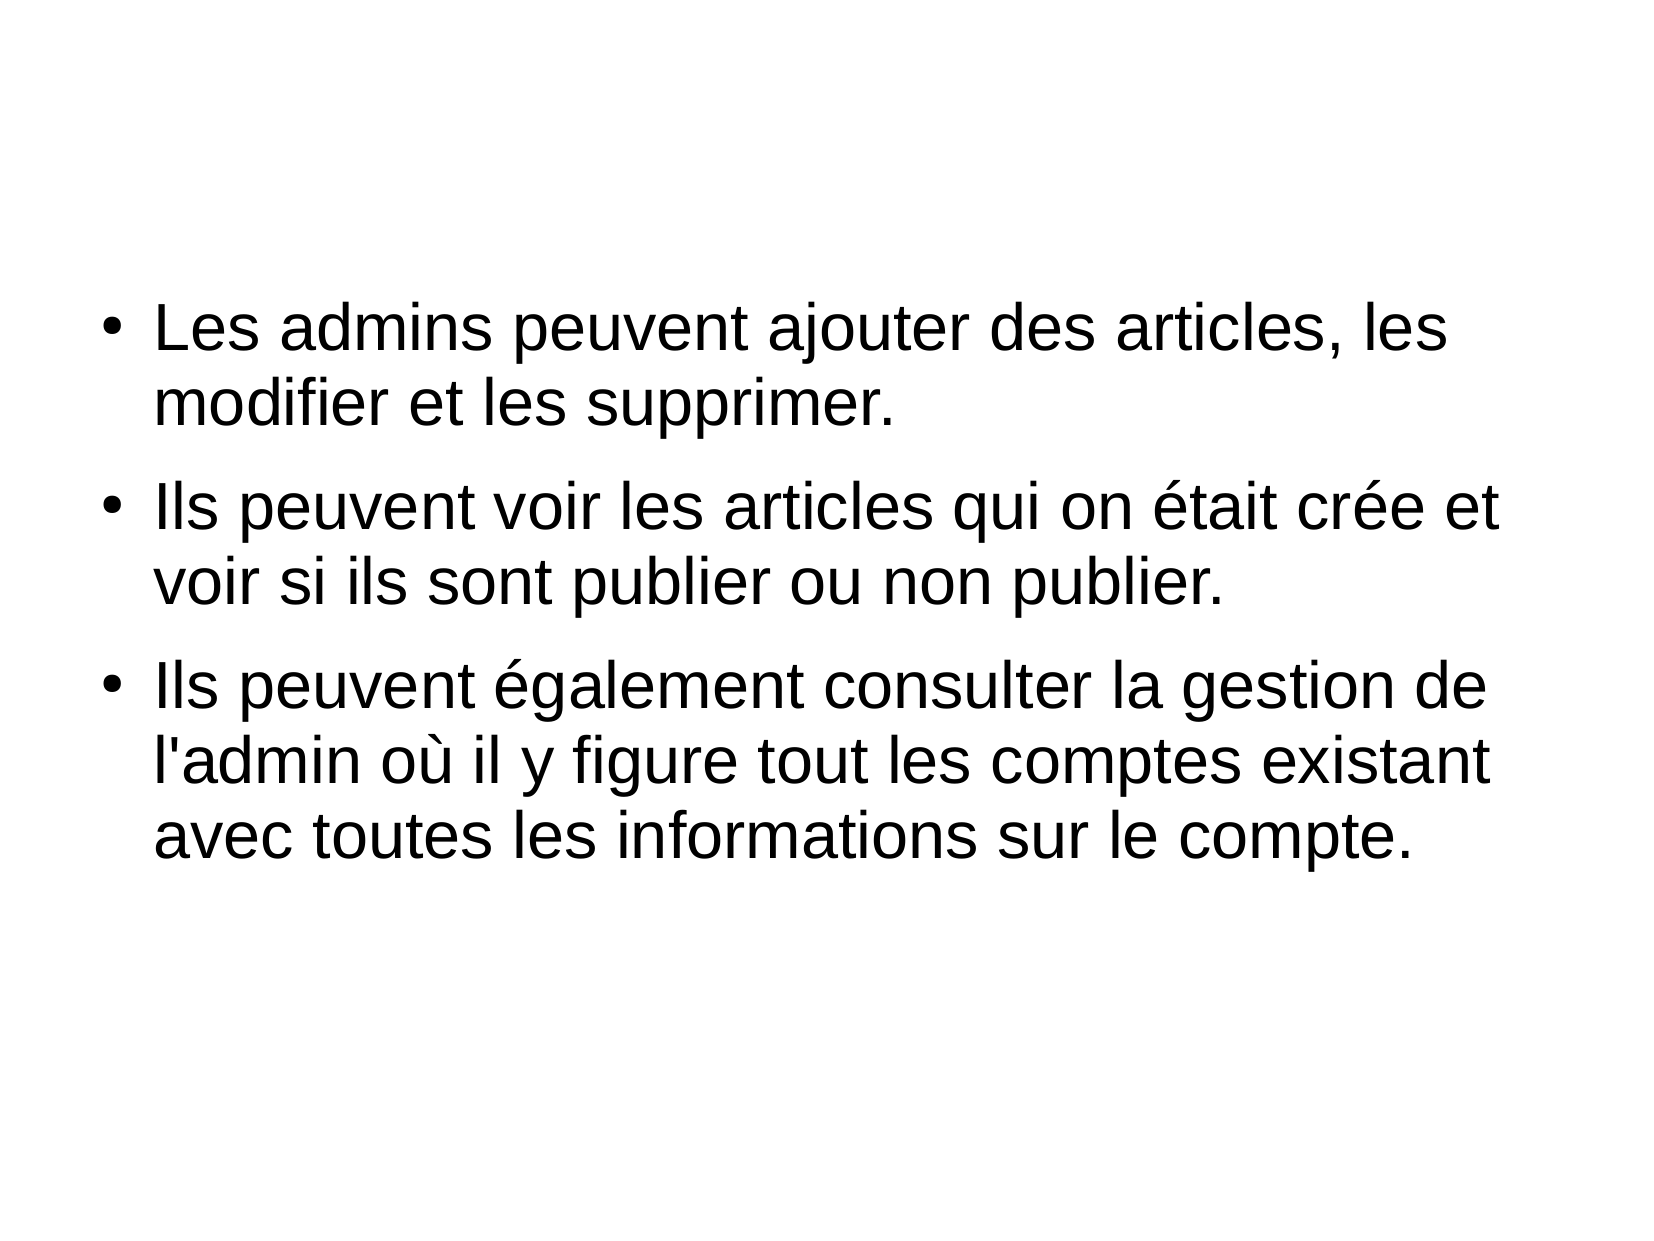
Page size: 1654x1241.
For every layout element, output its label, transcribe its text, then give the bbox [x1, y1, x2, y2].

list Les admins peuvent ajouter des articles, les modifier et les supprimer. Ils peuvent voir les articles qui on était crée et voir si ils sont publier ou non publier. Ils peuvent également consulter la gestion de l'admin où il y figure tout les comptes existant avec toutes les informations sur le compte. [82, 290, 1571, 1010]
